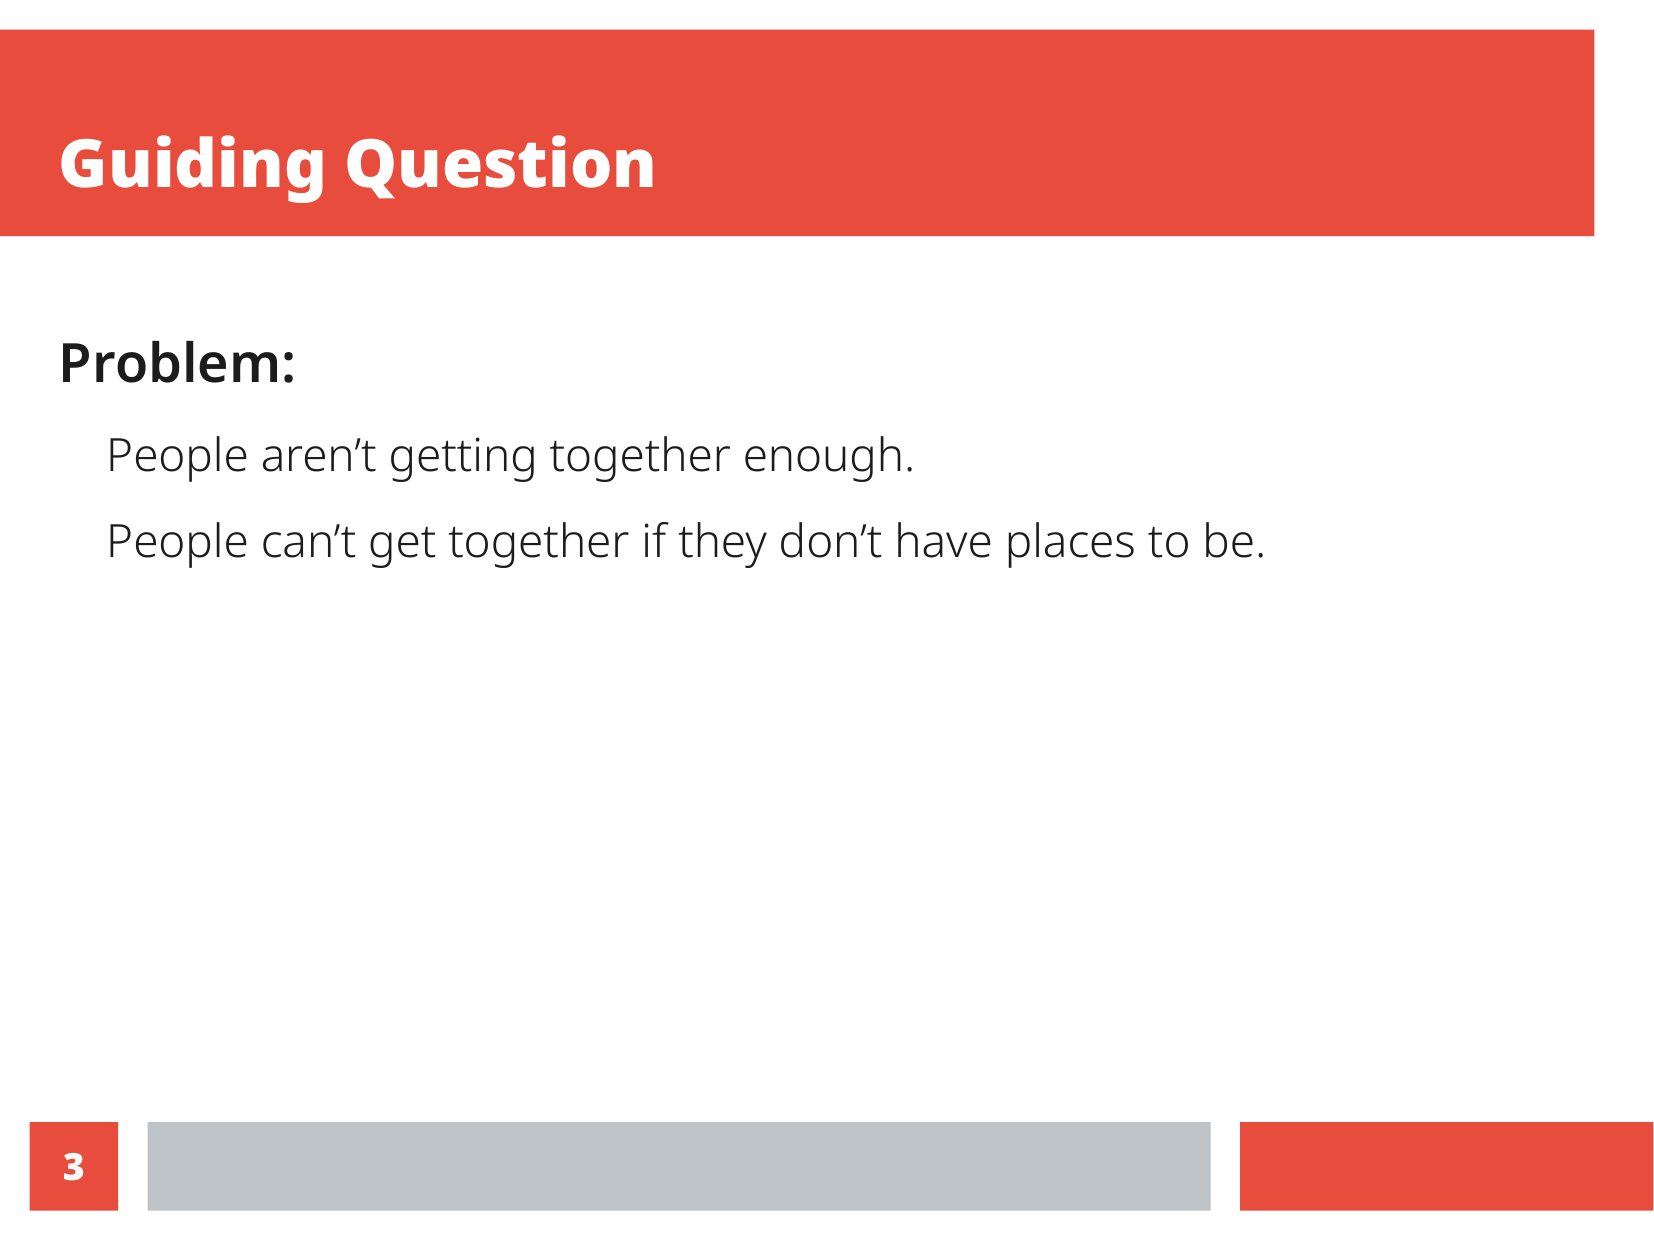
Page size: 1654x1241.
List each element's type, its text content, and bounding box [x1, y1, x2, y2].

list Problem: People aren’t getting together enough. People can’t get together if they don’t have places to be. [59, 324, 1565, 1093]
title Guiding Question [59, 59, 1595, 207]
